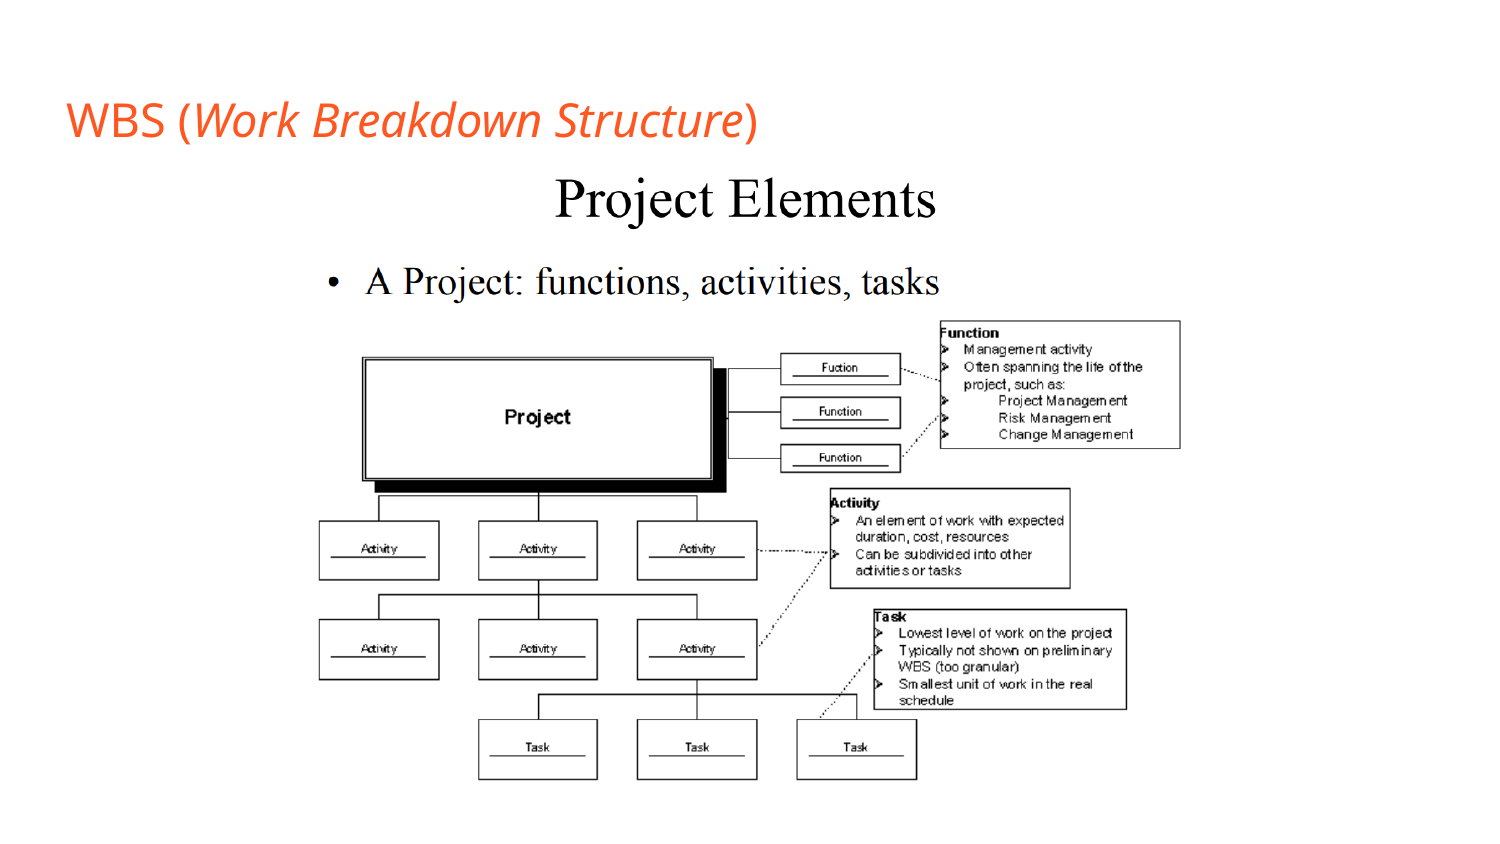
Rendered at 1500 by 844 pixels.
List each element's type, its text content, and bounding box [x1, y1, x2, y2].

title WBS (Work Breakdown Structure) [51, 72, 1449, 167]
picture [282, 166, 1218, 794]
